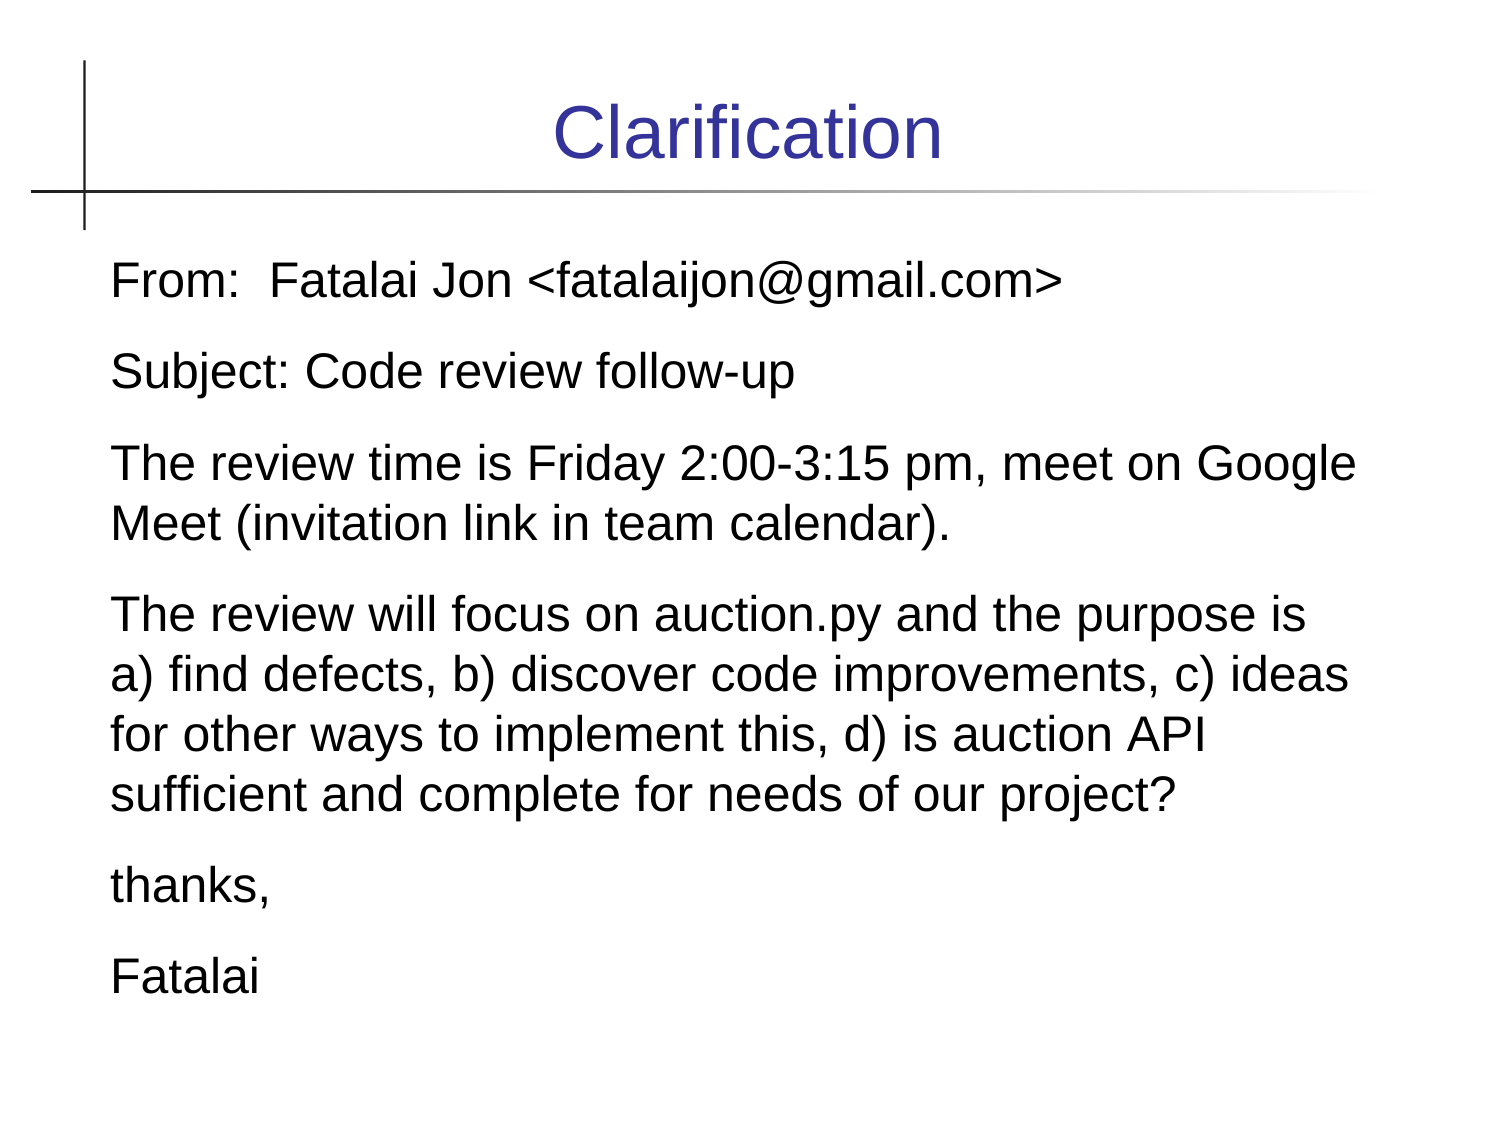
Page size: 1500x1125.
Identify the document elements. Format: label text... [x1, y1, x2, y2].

title Clarification [100, 42, 1397, 182]
list From: Fatalai Jon <fatalaijon@gmail.com> Subject: Code review follow-up The review time is Friday 2:00-3:15 pm, meet on Google Meet (invitation link in team calendar). The review will focus on auction.py and the purpose is a) find defects, b) discover code improvements, c) ideas for other ways to implement this, d) is auction API sufficient and complete for needs of our project? thanks, Fatalai [95, 239, 1396, 1061]
